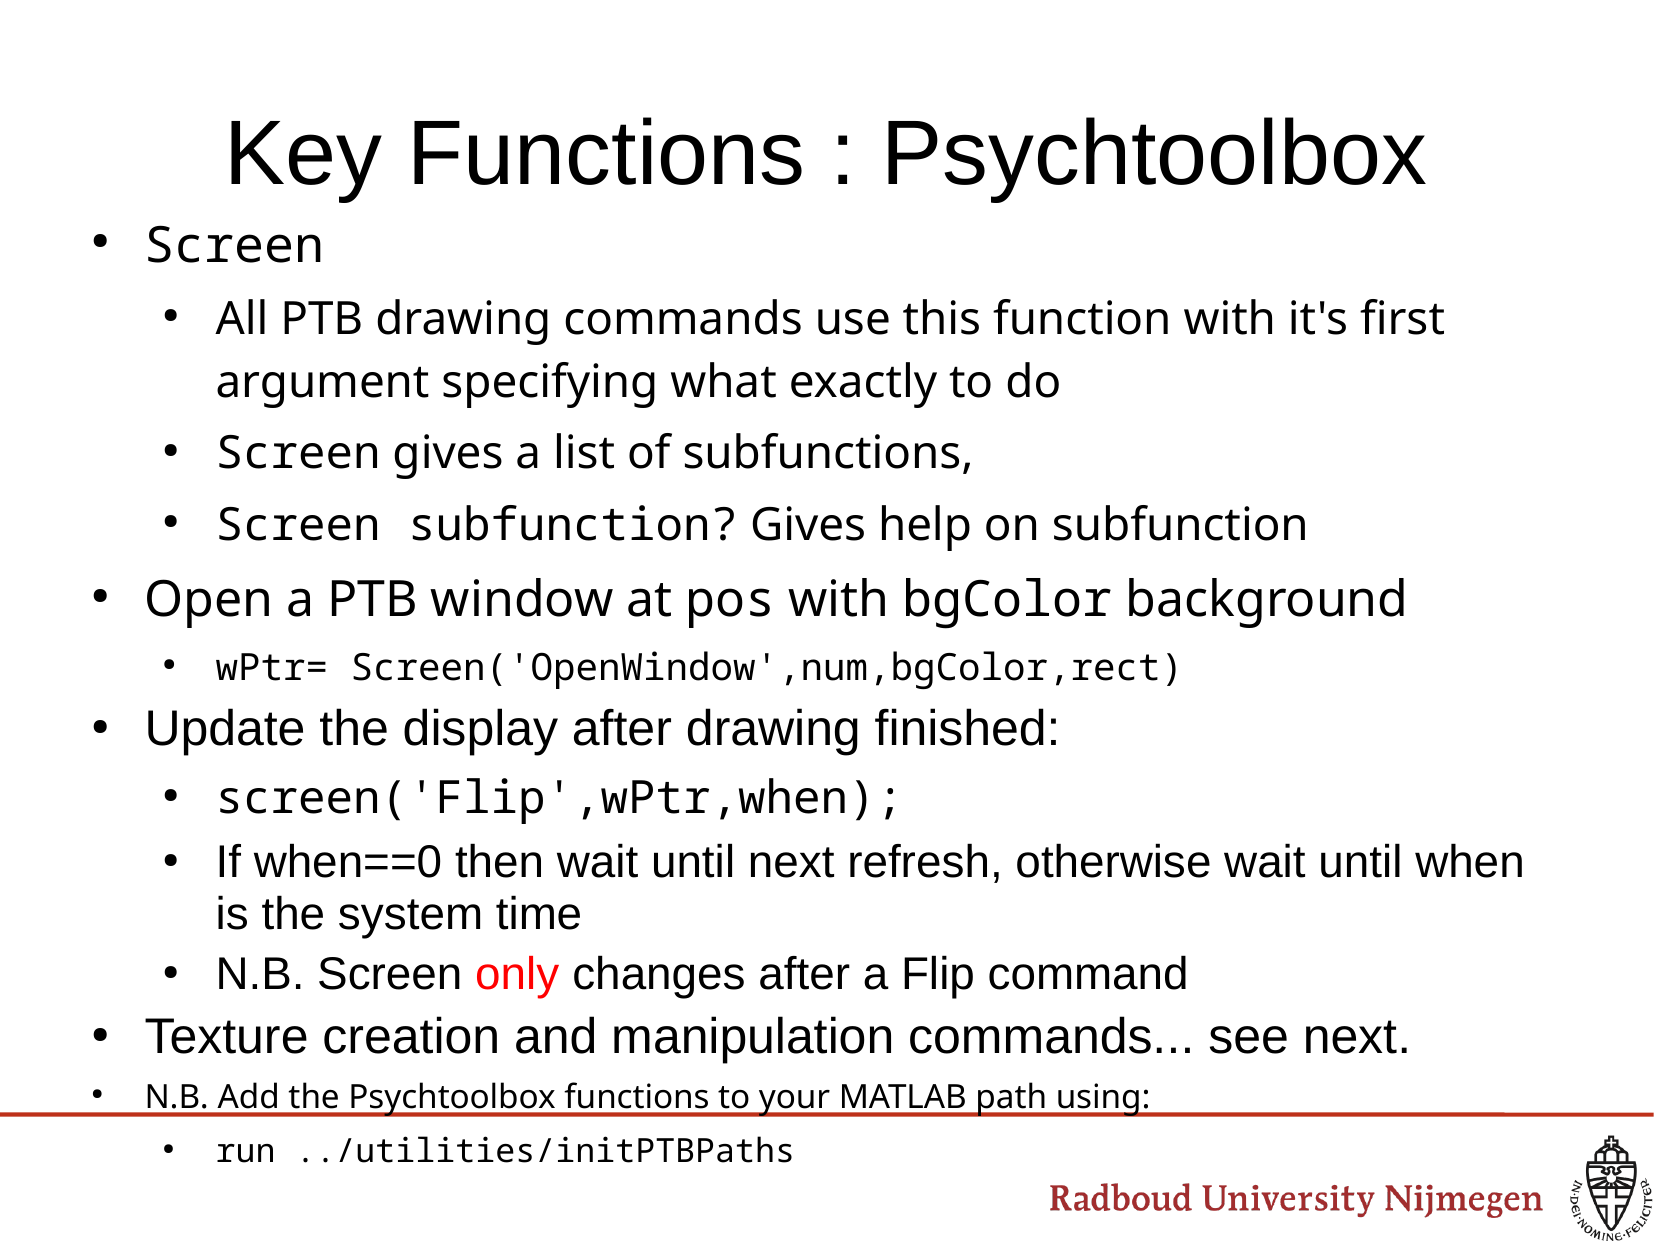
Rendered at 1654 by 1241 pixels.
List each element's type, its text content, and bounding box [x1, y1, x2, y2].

picture [1050, 1134, 1654, 1241]
list Screen All PTB drawing commands use this function with it's first argument specifying what exactly to do Screen gives a list of subfunctions, Screen subfunction? Gives help on subfunction Open a PTB window at pos with bgColor background wPtr= Screen('OpenWindow',num,bgColor,rect) Update the display after drawing finished: screen('Flip',wPtr,when); If when==0 then wait until next refresh, otherwise wait until when is the system time N.B. Screen only changes after a Flip command Texture creation and manipulation commands... see next. N.B. Add the Psychtoolbox functions to your MATLAB path using: run ../utilities/initPTBPaths [73, 208, 1562, 1094]
title Key Functions : Psychtoolbox [82, 49, 1571, 257]
